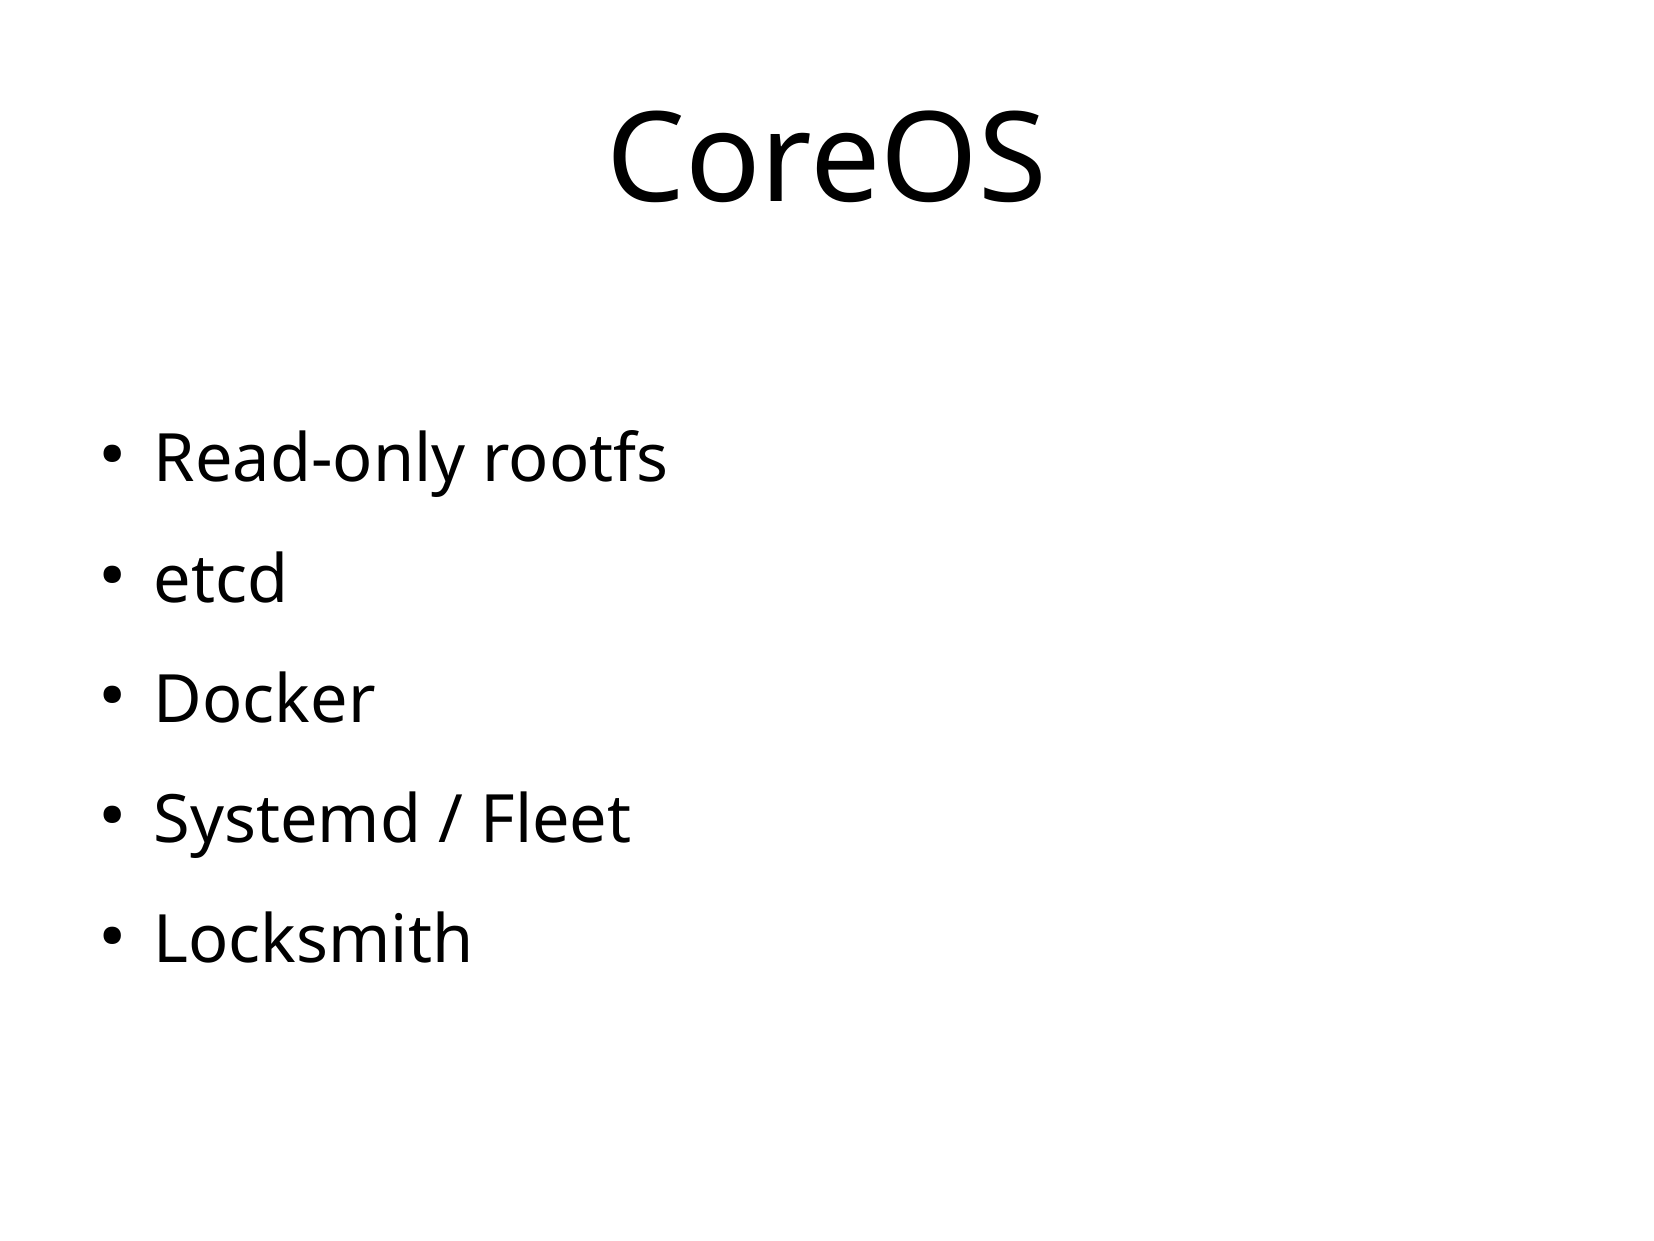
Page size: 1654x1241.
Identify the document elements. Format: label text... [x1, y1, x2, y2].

list Read-only rootfs etcd Docker Systemd / Fleet Locksmith [82, 290, 1571, 1010]
title CoreOS [82, 49, 1571, 257]
